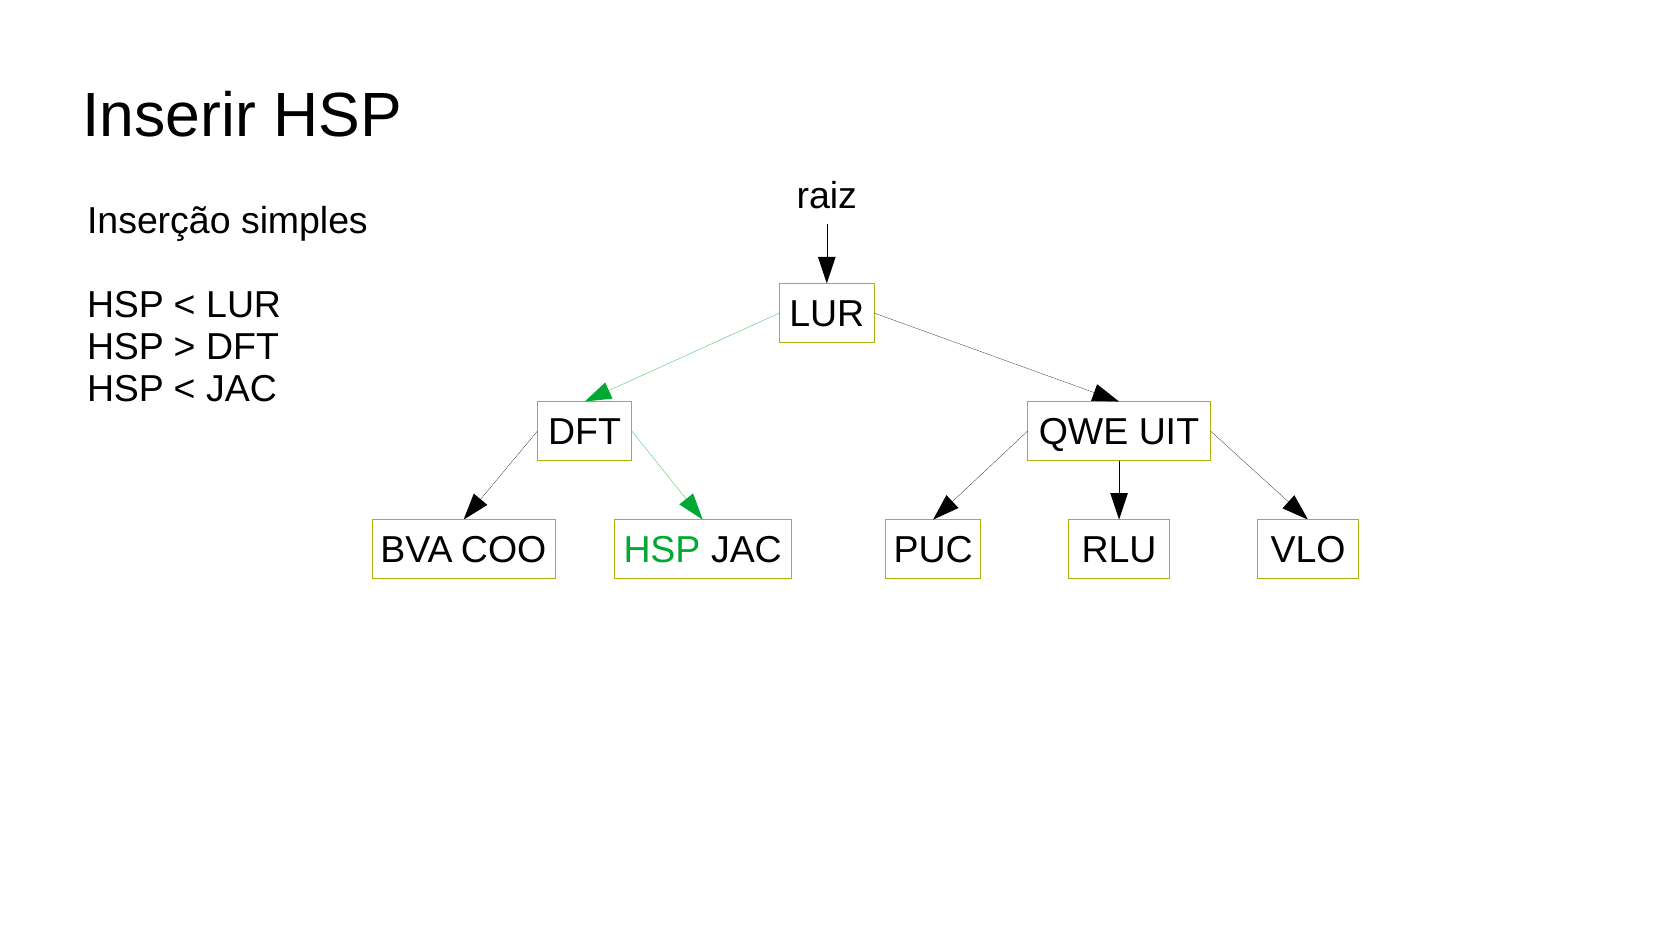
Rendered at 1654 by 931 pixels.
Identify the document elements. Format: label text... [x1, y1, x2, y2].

text_box DFT [537, 401, 632, 461]
text_box PUC [885, 519, 981, 579]
text_box raiz [781, 167, 872, 225]
text_box LUR [779, 283, 875, 343]
text_box RLU [1068, 519, 1170, 579]
text_box BVA COO [372, 519, 556, 579]
text_box VLO [1257, 519, 1359, 579]
text_box Inserção simples HSP < LUR HSP > DFT HSP < JAC [72, 192, 383, 418]
title Inserir HSP [82, 37, 1571, 193]
text_box QWE UIT [1027, 401, 1211, 461]
text_box HSP JAC [614, 519, 792, 579]
